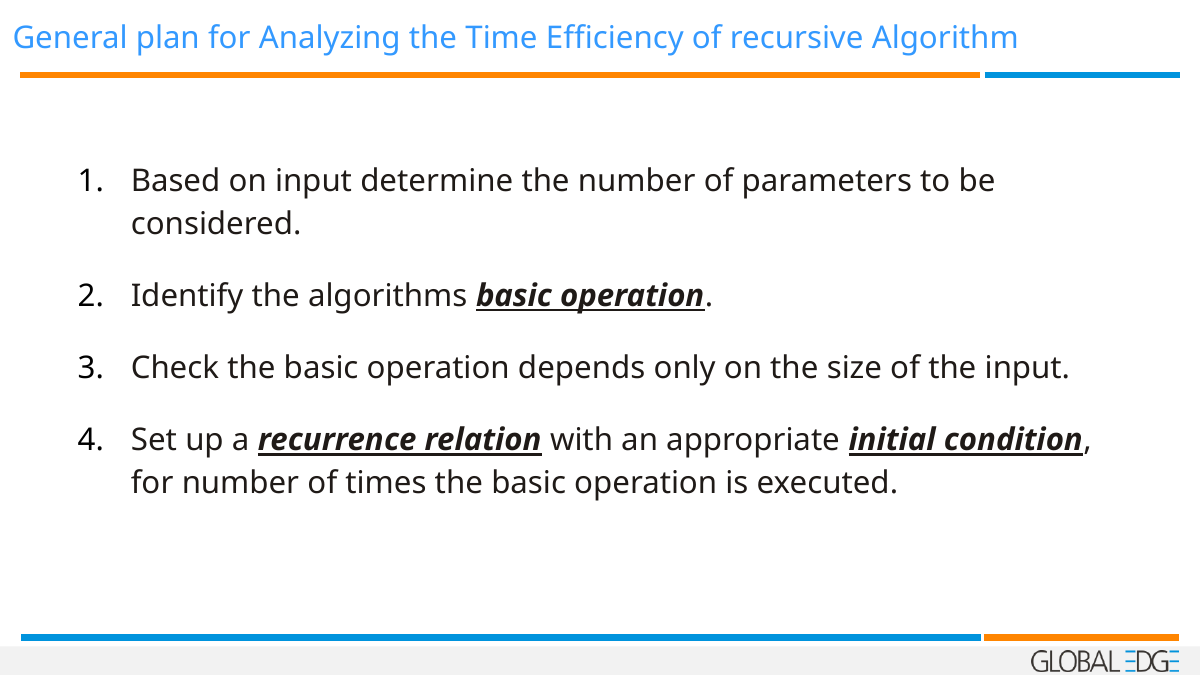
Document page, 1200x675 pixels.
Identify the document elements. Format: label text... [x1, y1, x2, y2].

list Based on input determine the number of parameters to be considered. Identify the algorithms basic operation. Check the basic operation depends only on the size of the input. Set up a recurrence relation with an appropriate initial condition, for number of times the basic operation is executed. [60, 157, 1140, 550]
title General plan for Analyzing the Time Efficiency of recursive Algorithm [12, 9, 1200, 63]
picture [1031, 650, 1179, 672]
